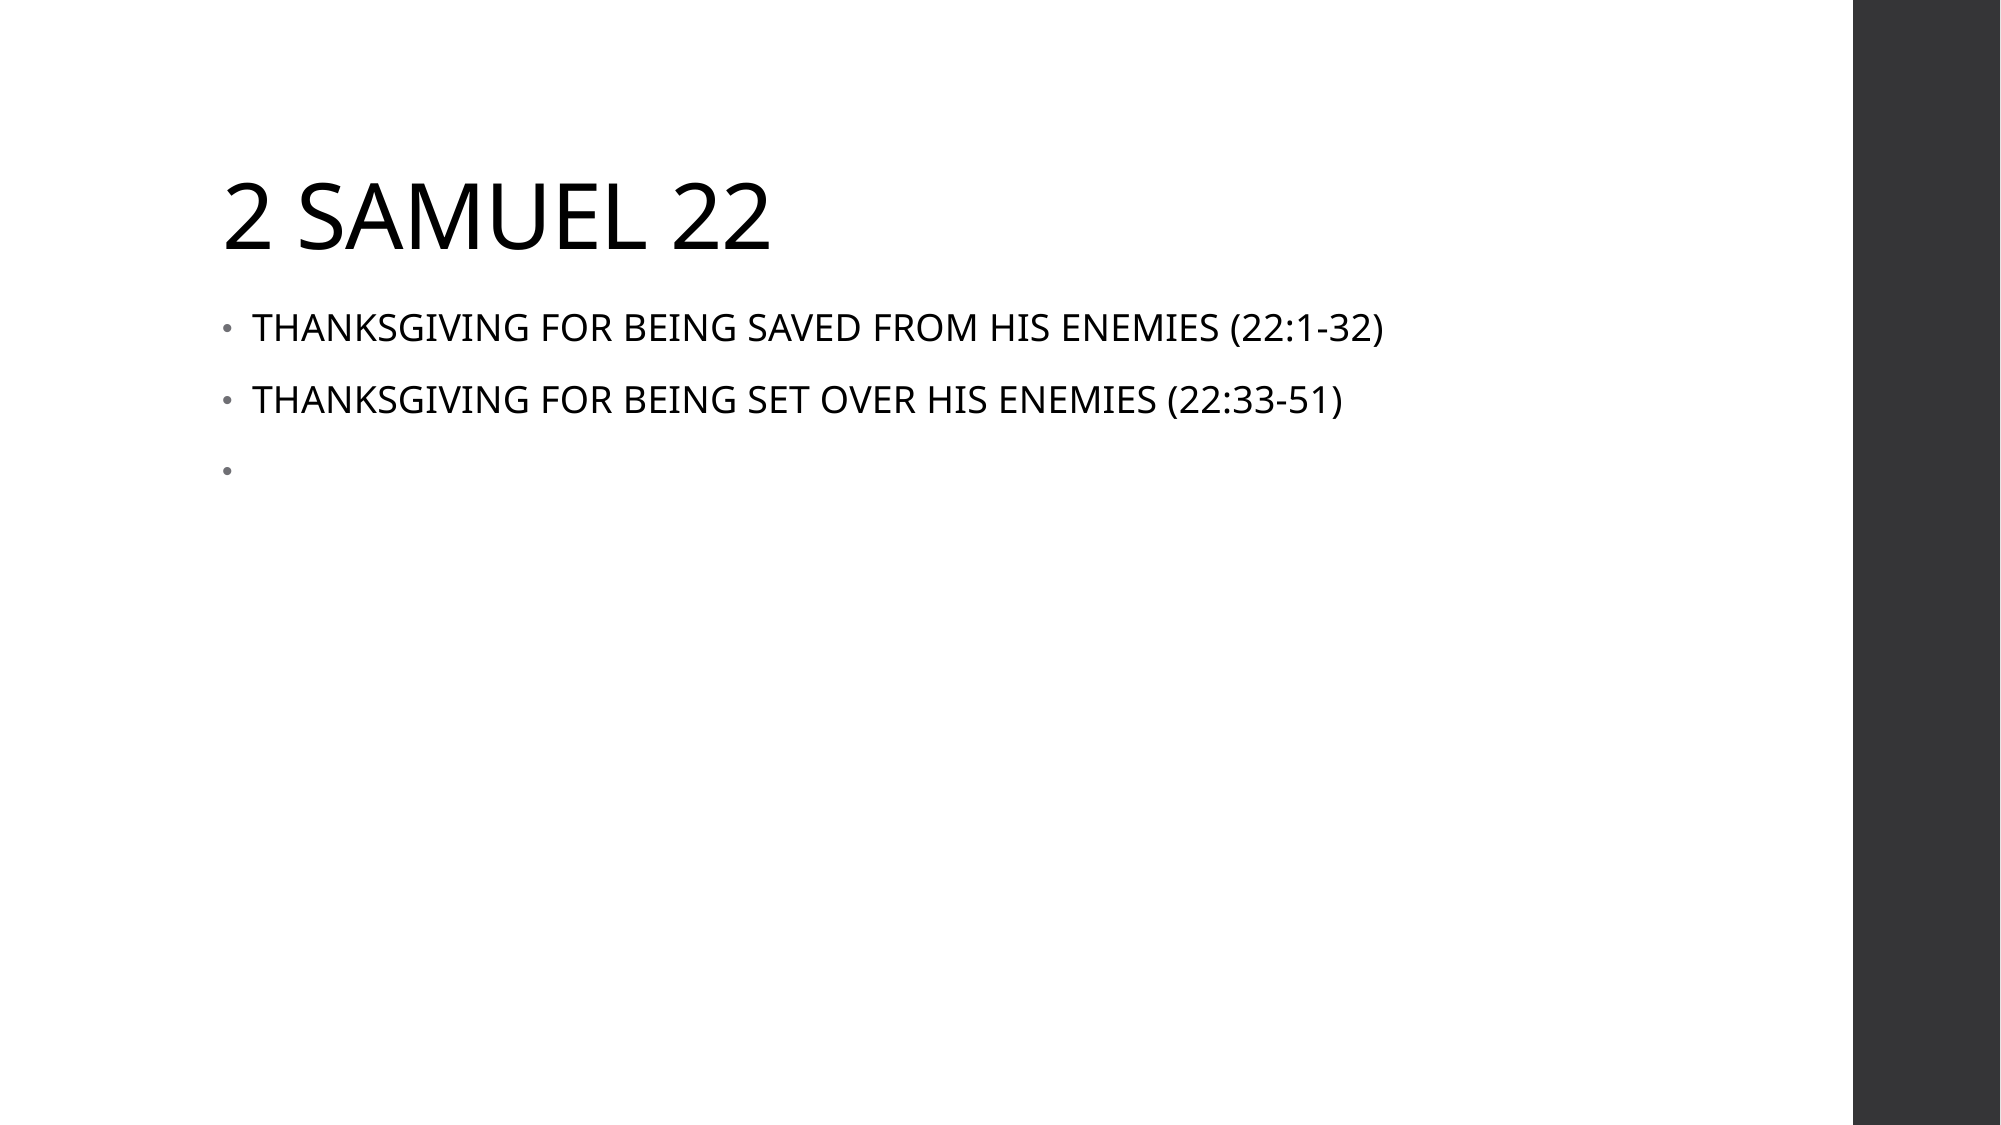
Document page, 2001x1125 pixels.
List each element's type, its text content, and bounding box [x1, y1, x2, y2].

list THANKSGIVING FOR BEING SAVED FROM HIS ENEMIES (22:1-32) THANKSGIVING FOR BEING SET OVER HIS ENEMIES (22:33-51) [206, 299, 1617, 1014]
title 2 SAMUEL 22 [206, 60, 1797, 278]
